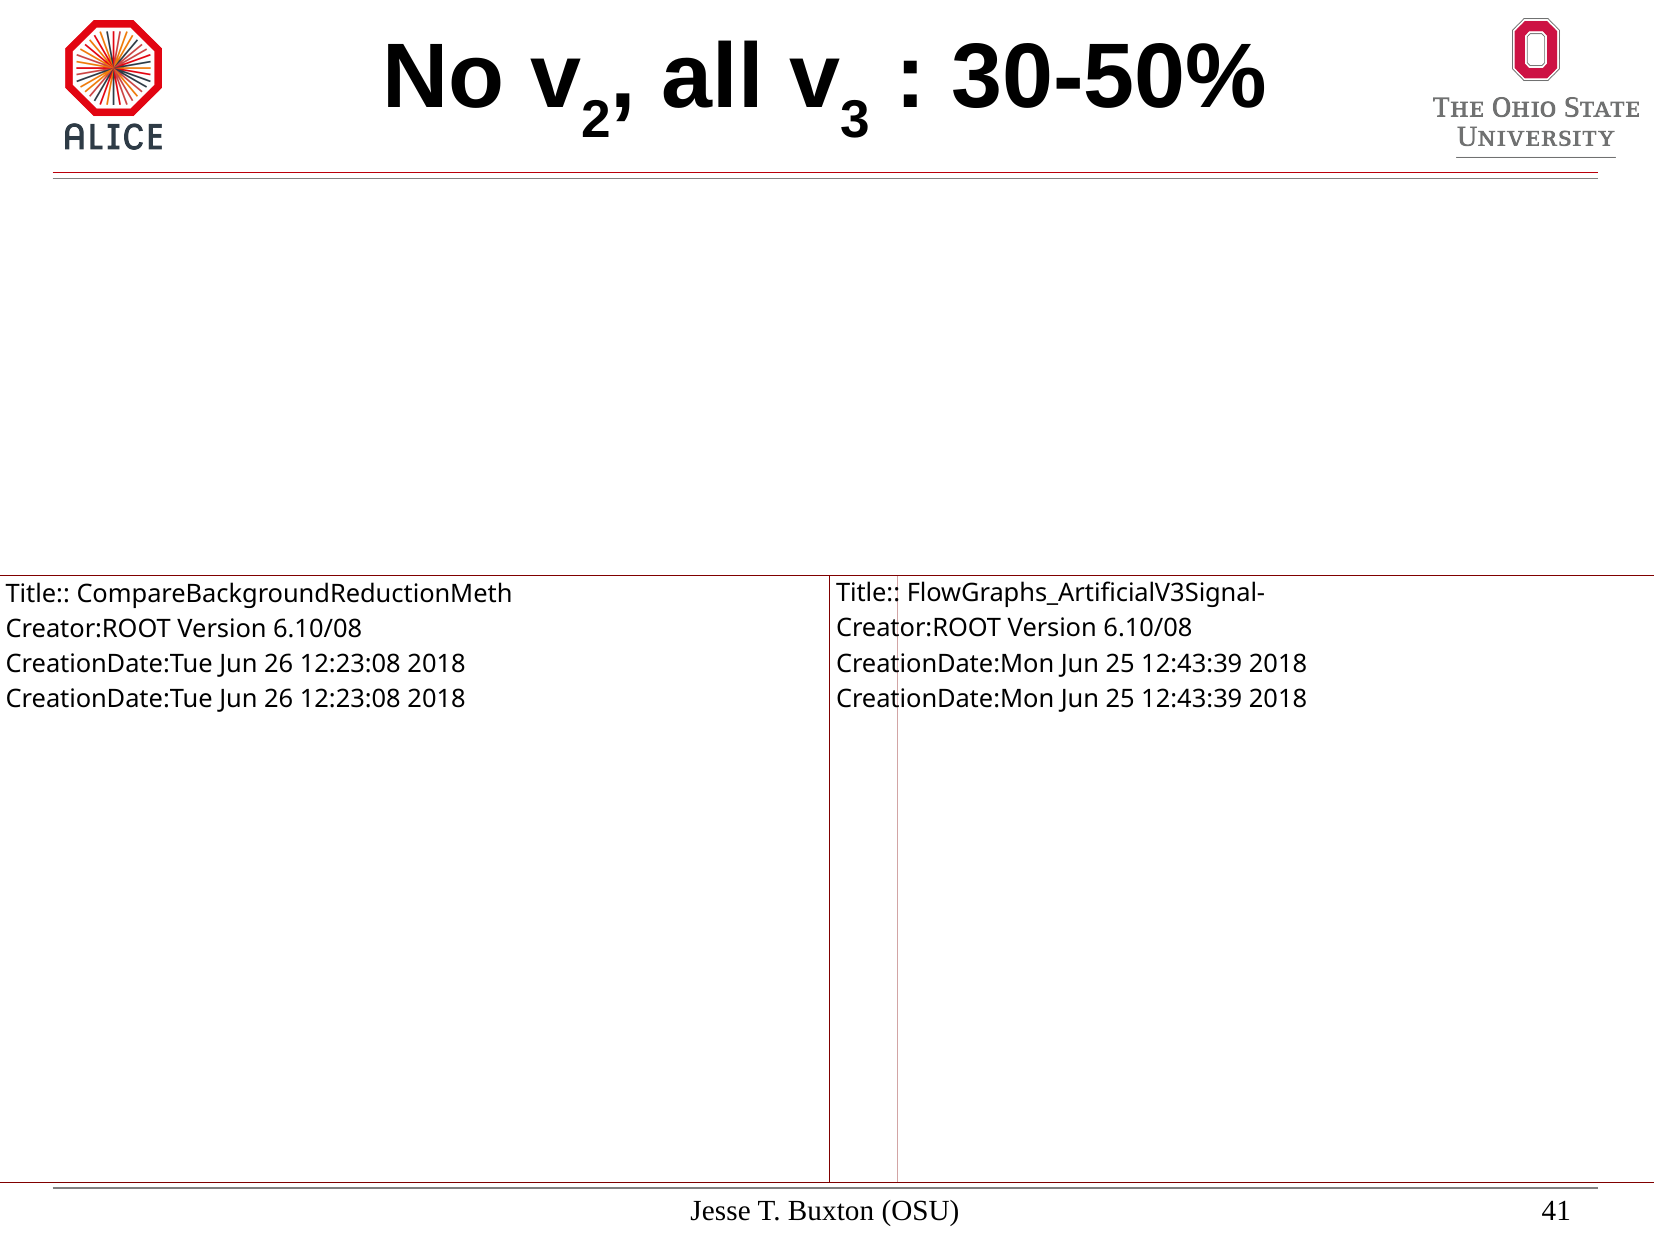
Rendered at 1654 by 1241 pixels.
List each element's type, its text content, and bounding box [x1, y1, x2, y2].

picture [0, 573, 1654, 1183]
title No v2, all v3 : 30-50% [137, 1, 1513, 172]
picture [1513, 5, 1642, 171]
picture [65, 20, 137, 150]
